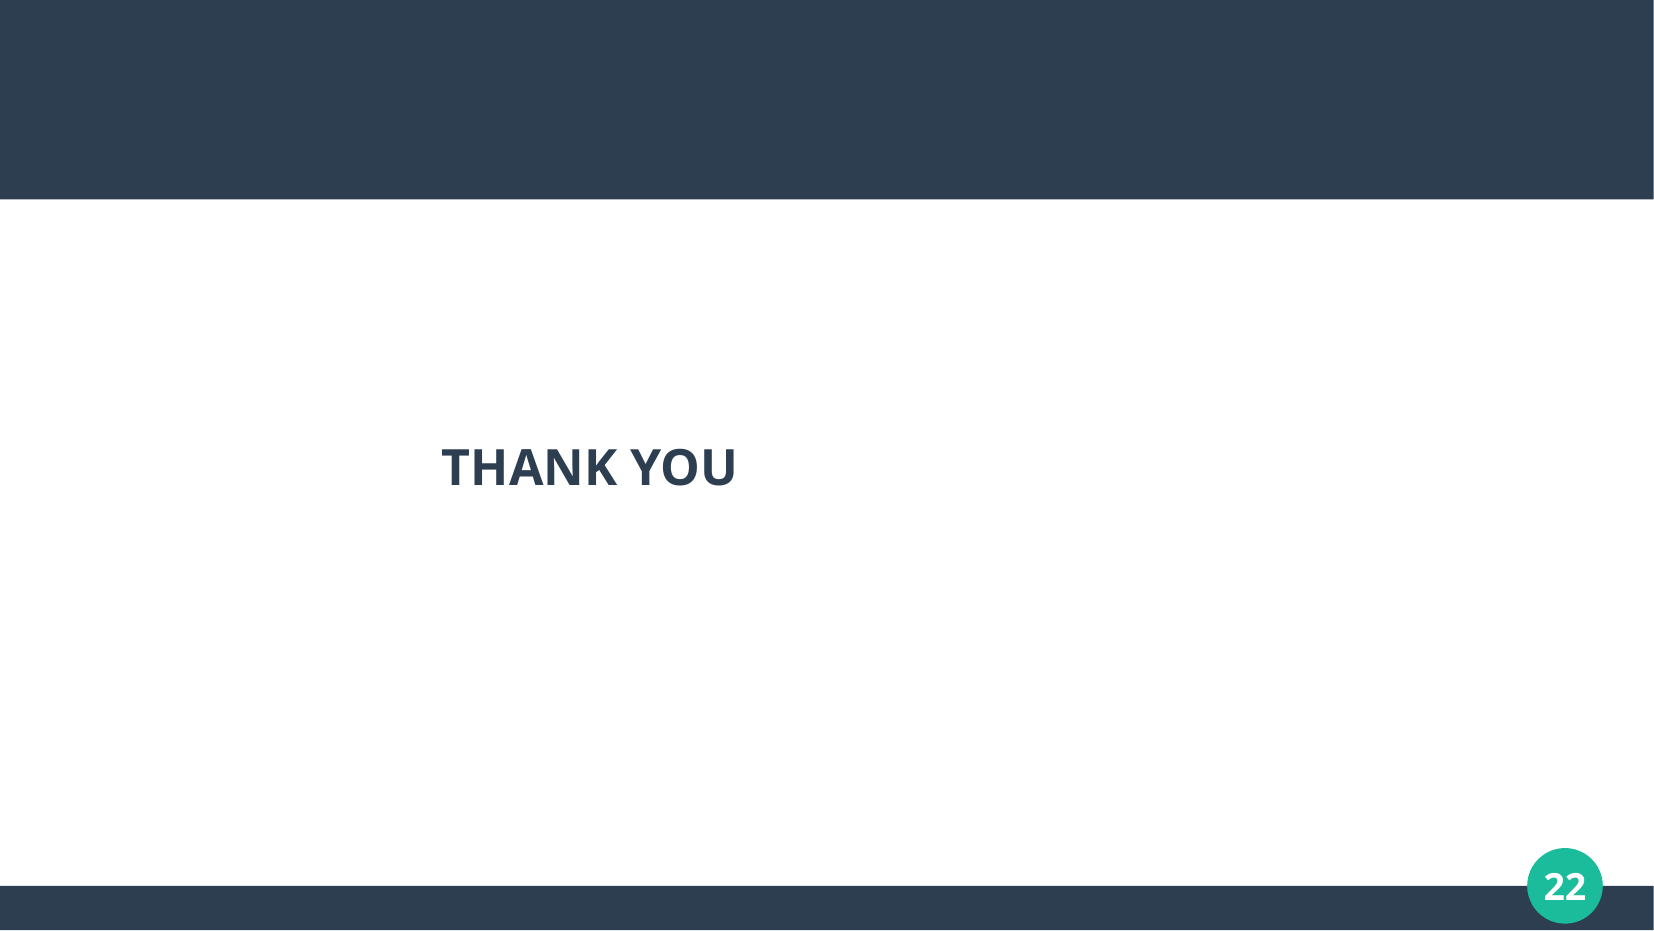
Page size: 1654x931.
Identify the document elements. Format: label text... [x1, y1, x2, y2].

list THANK YOU [59, 236, 1595, 857]
